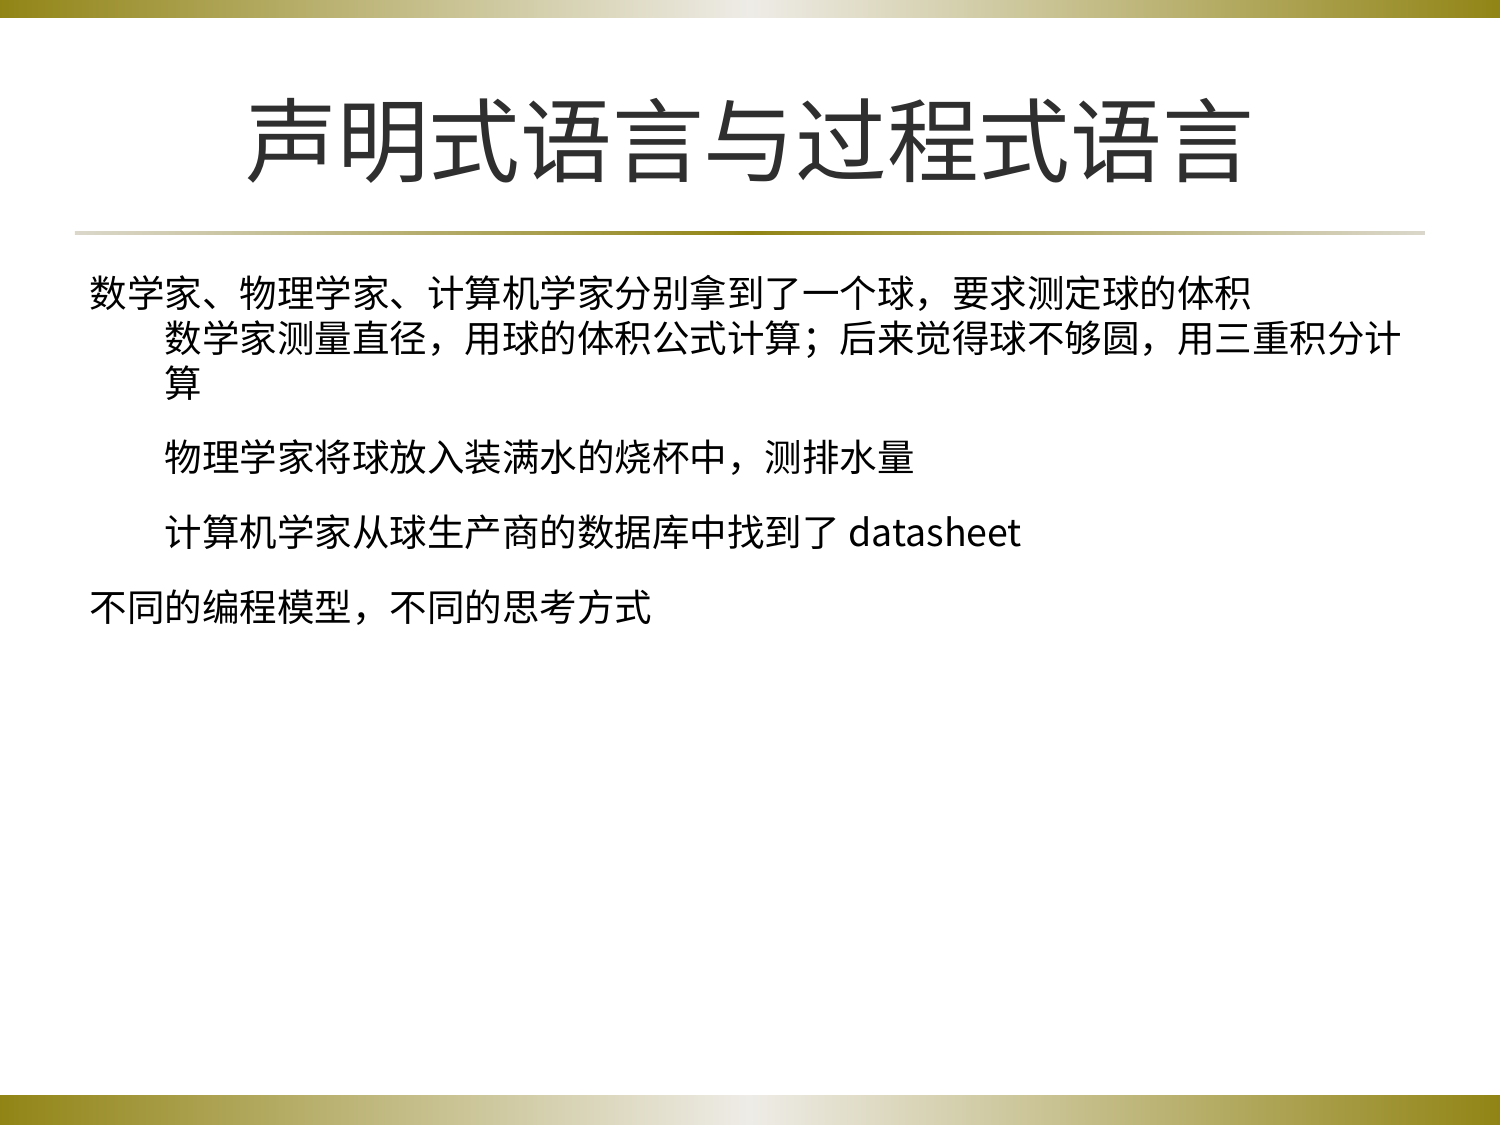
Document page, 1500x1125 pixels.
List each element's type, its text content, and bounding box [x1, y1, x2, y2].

list 数学家、物理学家、计算机学家分别拿到了一个球，要求测定球的体积 数学家测量直径，用球的体积公式计算；后来觉得球不够圆，用三重积分计算 物理学家将球放入装满水的烧杯中，测排水量 计算机学家从球生产商的数据库中找到了datasheet 不同的编程模型，不同的思考方式 [75, 262, 1425, 1032]
title 声明式语言与过程式语言 [75, 45, 1425, 233]
